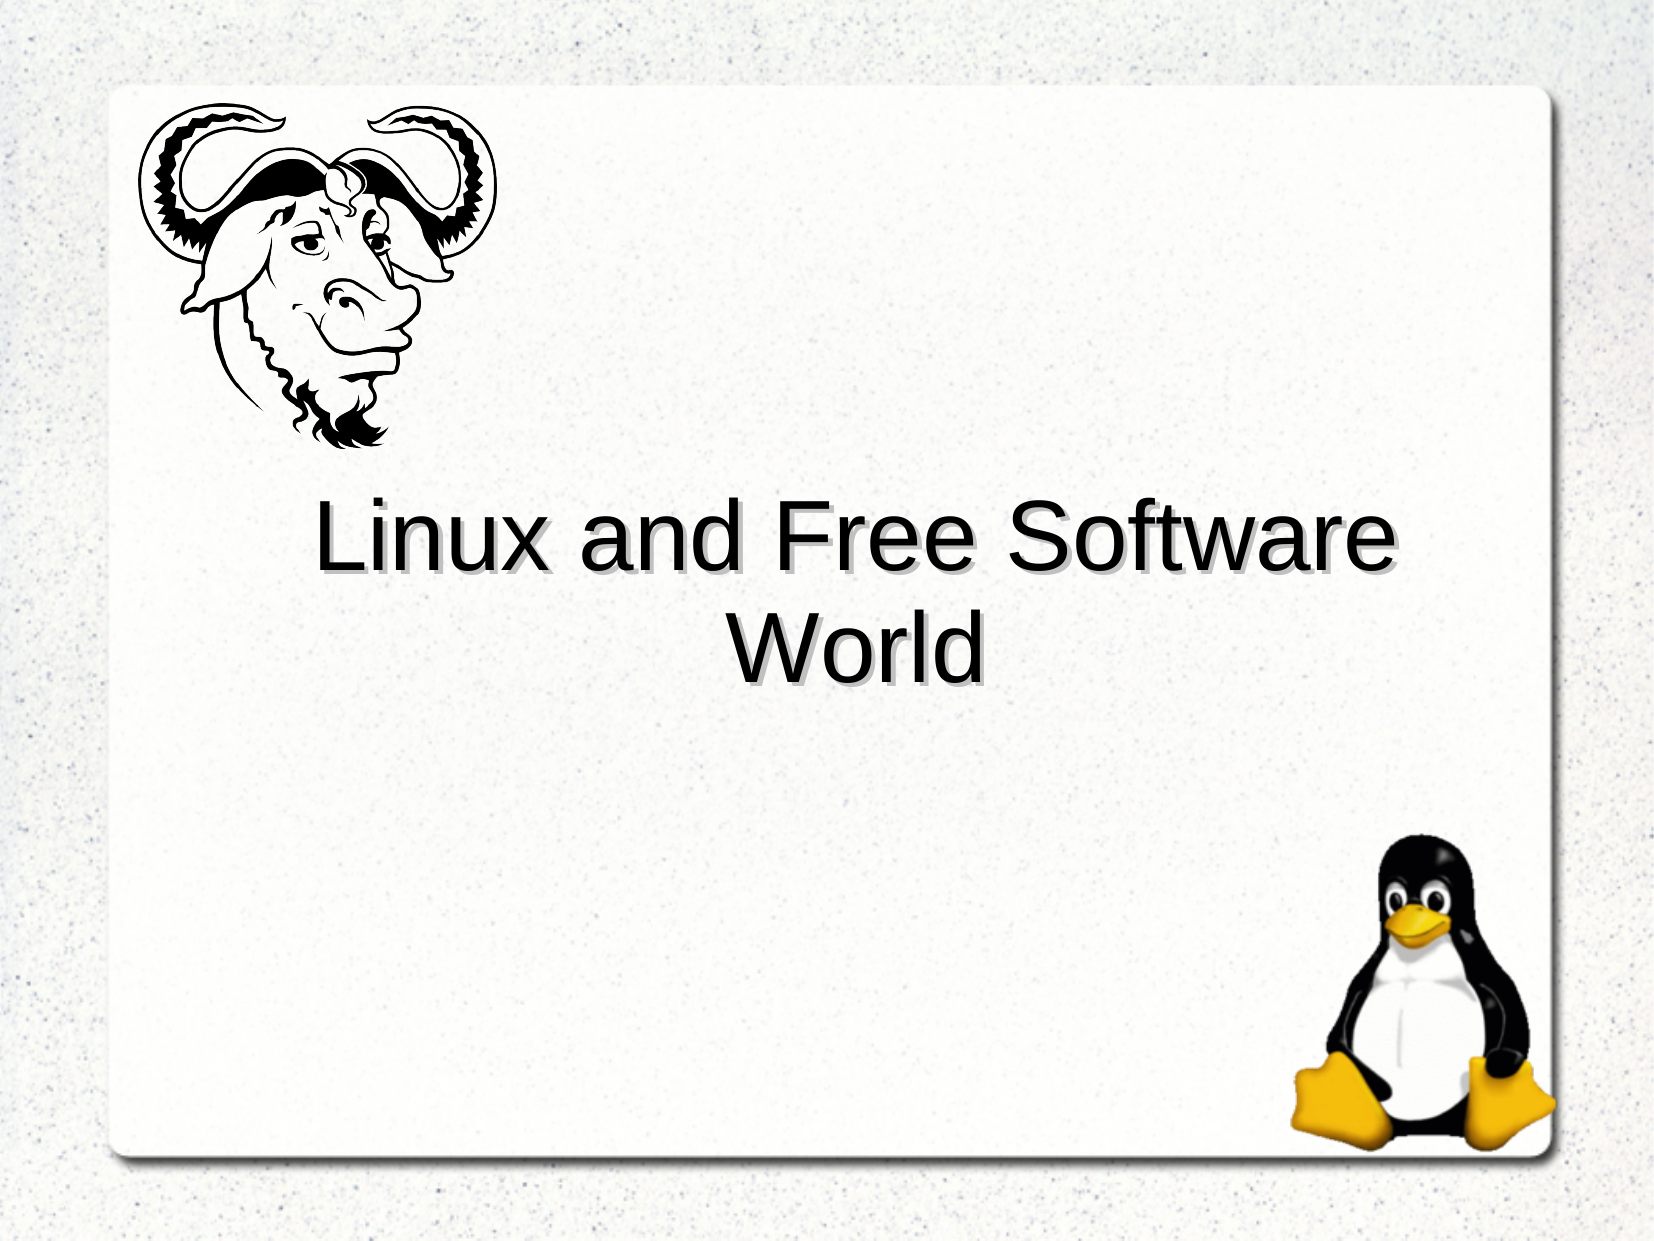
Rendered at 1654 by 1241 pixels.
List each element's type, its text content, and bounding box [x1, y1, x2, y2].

text_box Linux and Free Software World [295, 472, 1418, 711]
picture [0, 0, 1654, 1241]
